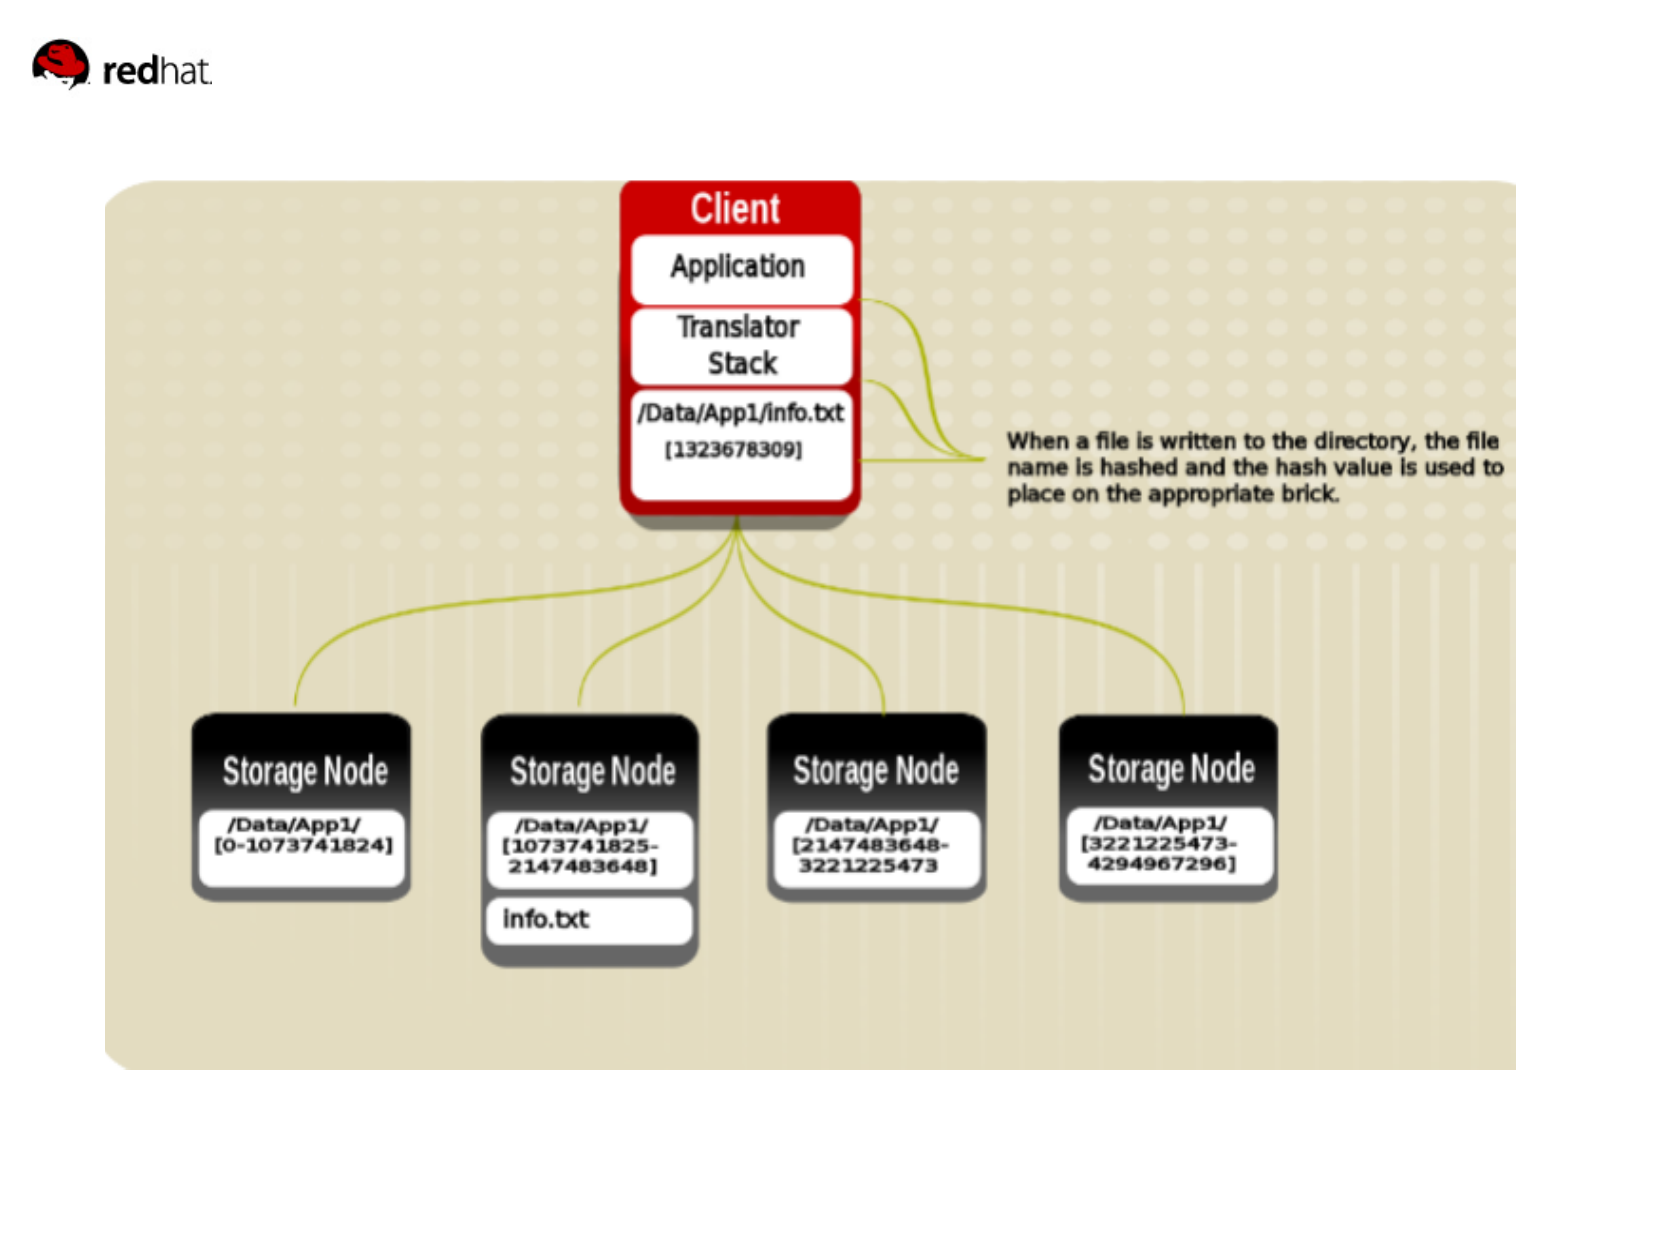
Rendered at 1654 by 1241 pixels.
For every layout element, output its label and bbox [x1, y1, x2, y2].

picture [31, 37, 212, 98]
picture [105, 179, 1516, 1070]
